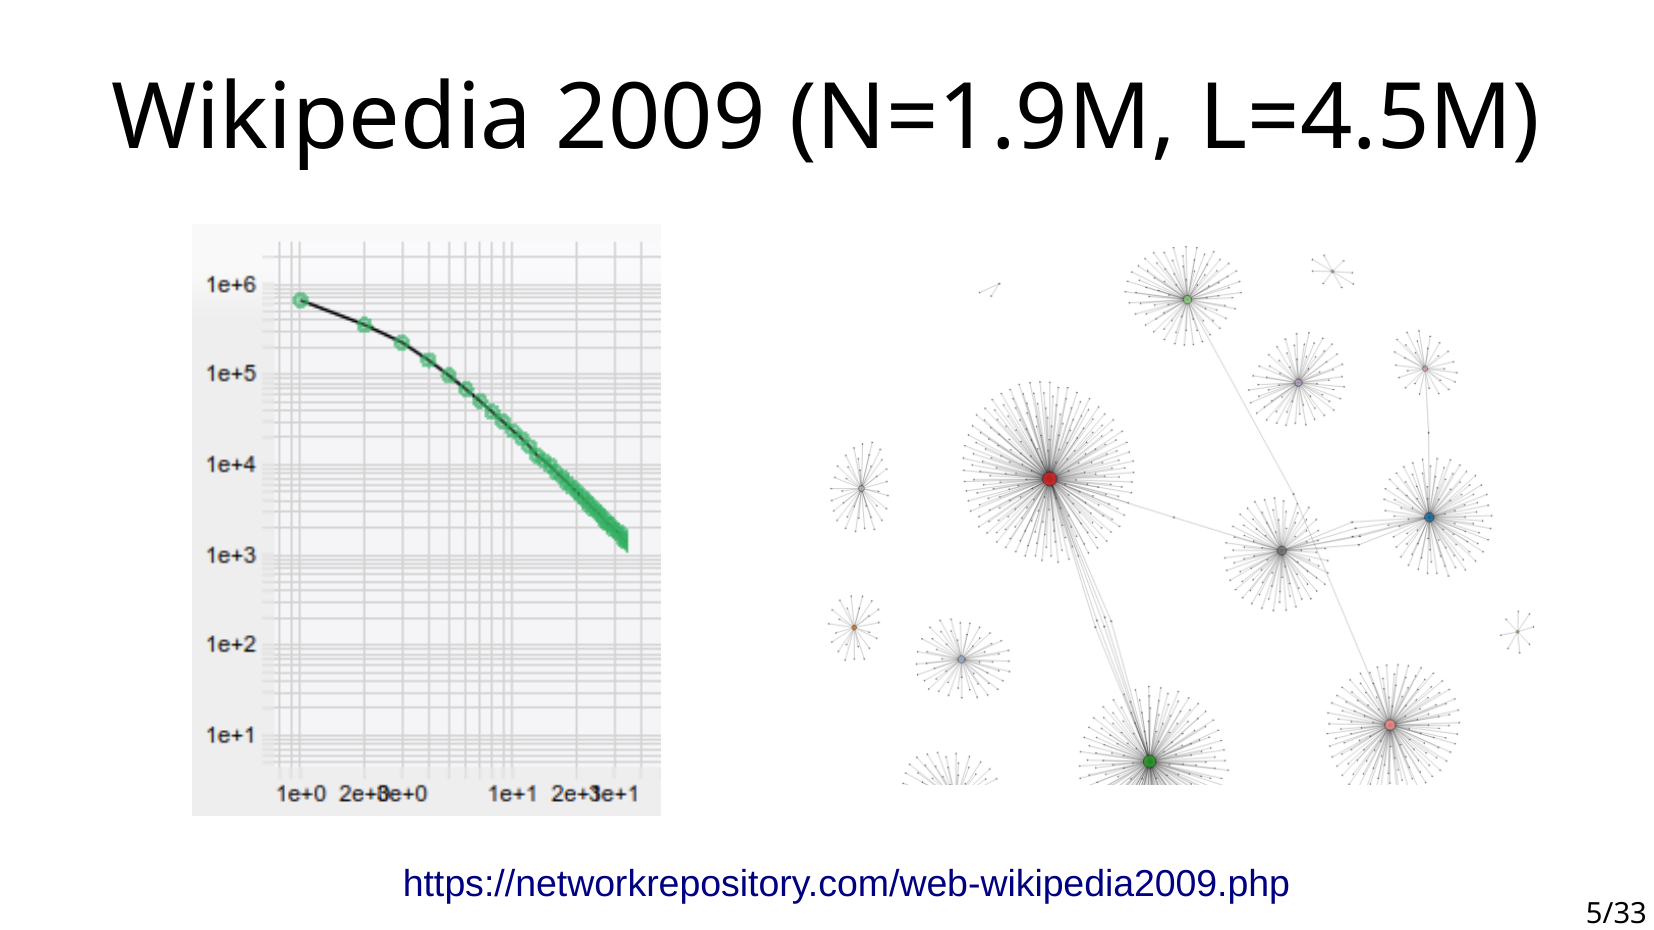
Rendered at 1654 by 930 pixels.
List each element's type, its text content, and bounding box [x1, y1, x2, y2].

title Wikipedia 2009 (N=1.9M, L=4.5M) [82, 1, 1571, 225]
picture [750, 239, 1589, 785]
text_box https://networkrepository.com/web-wikipedia2009.php [388, 855, 1306, 912]
picture [192, 224, 661, 816]
